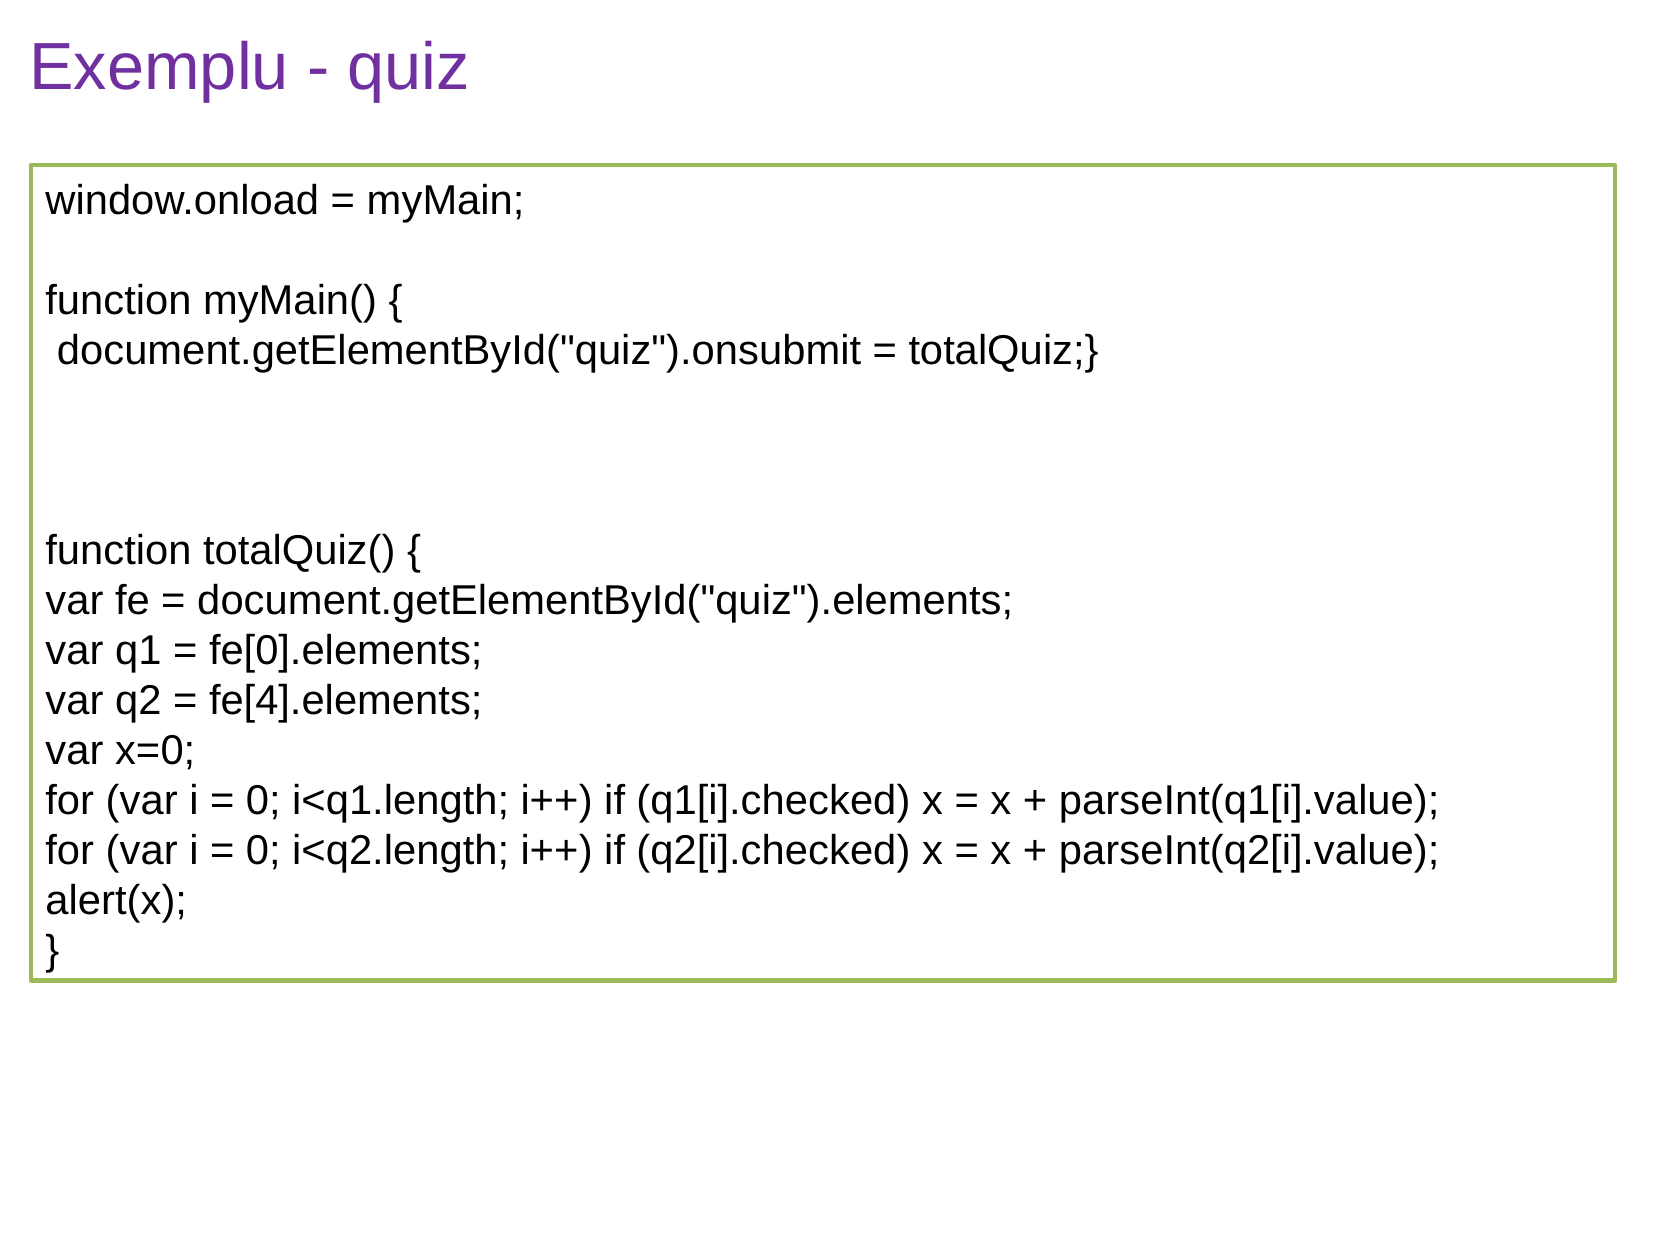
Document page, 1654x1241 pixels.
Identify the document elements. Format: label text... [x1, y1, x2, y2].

text_box window.onload = myMain; function myMain() { document.getElementById("quiz").onsubmit = totalQuiz;} function totalQuiz() { var fe = document.getElementById("quiz").elements; var q1 = fe[0].elements; var q2 = fe[4].elements; var x=0; for (var i = 0; i<q1.length; i++) if (q1[i].checked) x = x + parseInt(q1[i].value); for (var i = 0; i<q2.length; i++) if (q2[i].checked) x = x + parseInt(q2[i].value); alert(x); } [30, 165, 1616, 981]
text_box Exemplu - quiz [14, 15, 1654, 751]
